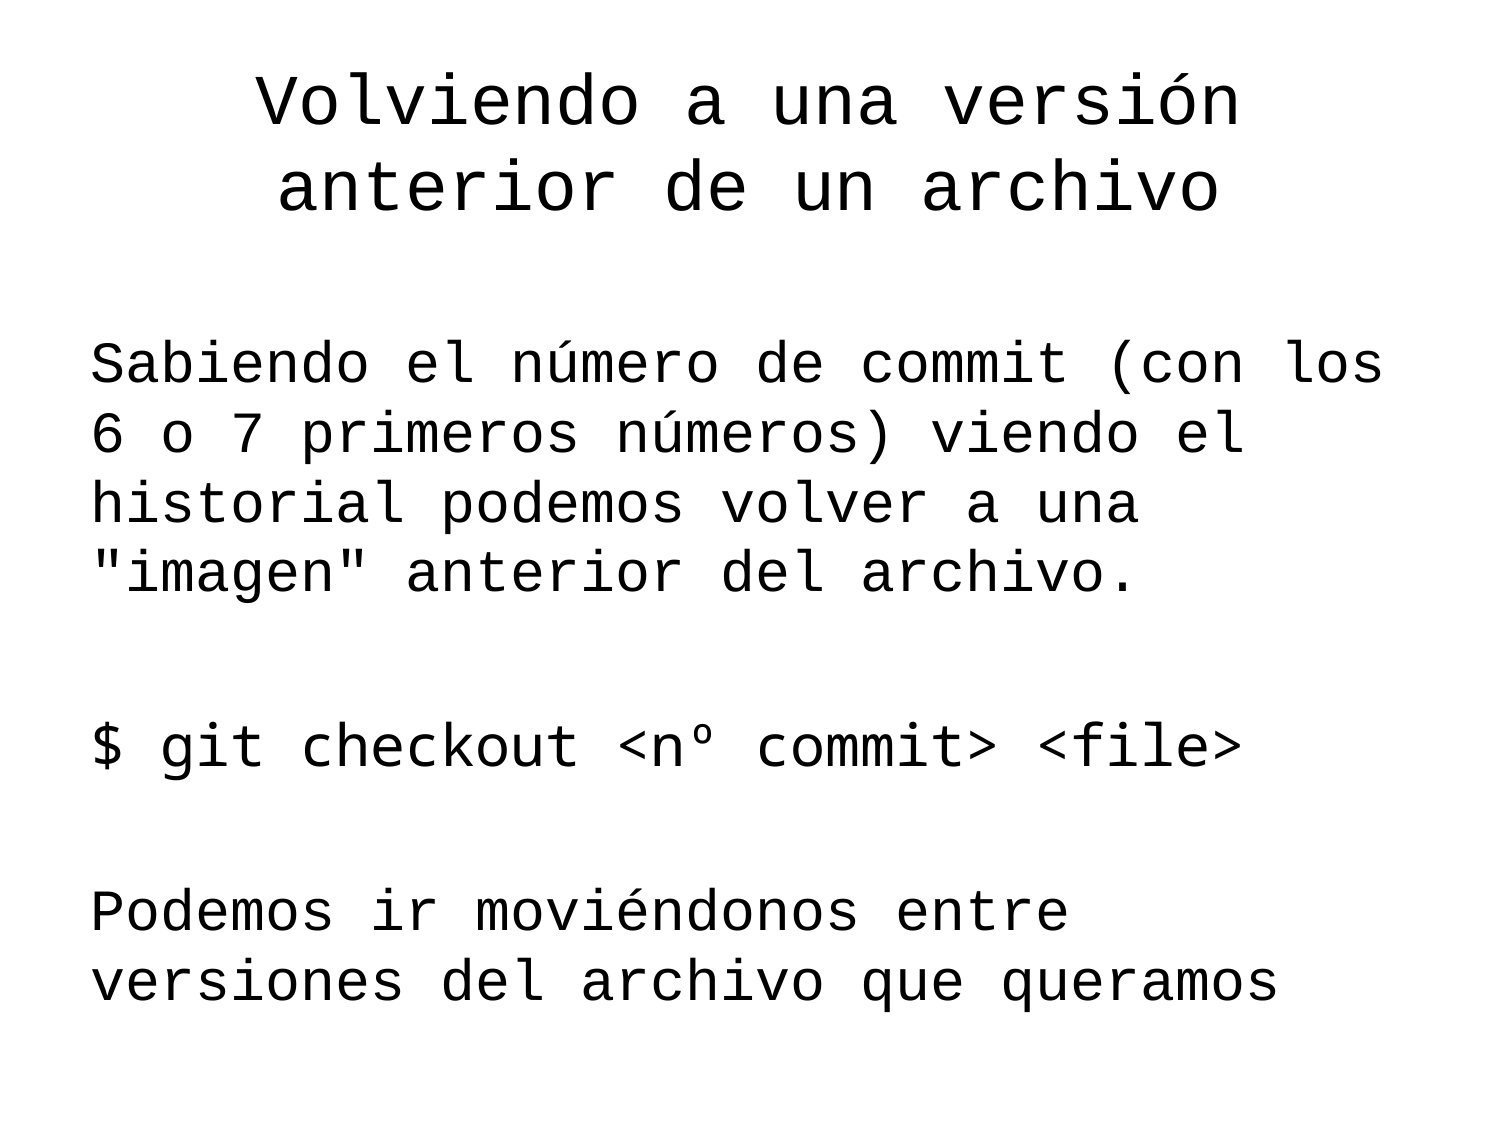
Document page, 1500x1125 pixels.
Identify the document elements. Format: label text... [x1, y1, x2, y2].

title Volviendo a una versión anterior de un archivo [75, 45, 1425, 233]
list Sabiendo el número de commit (con los 6 o 7 primeros números) viendo el historial podemos volver a una "imagen" anterior del archivo. $ git checkout <nº commit> <file> Podemos ir moviéndonos entre versiones del archivo que queramos [75, 316, 1425, 1059]
